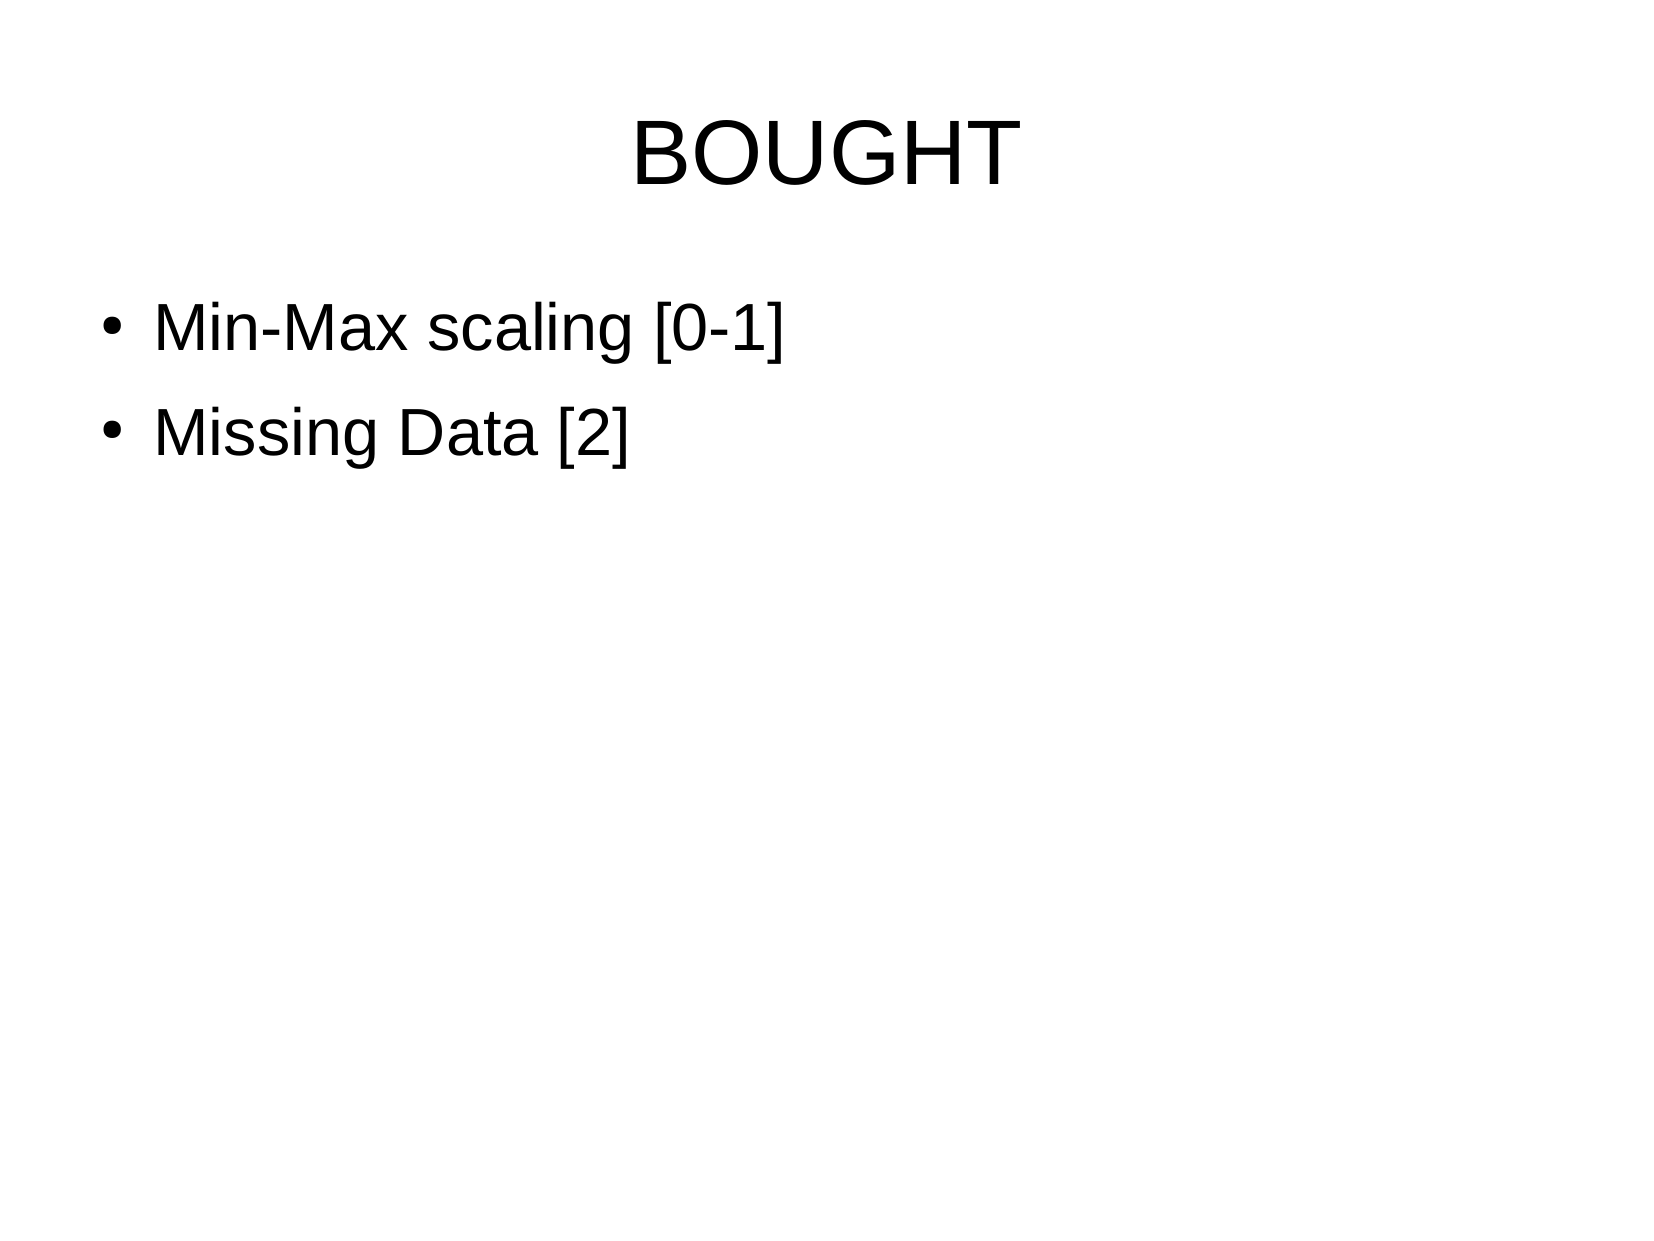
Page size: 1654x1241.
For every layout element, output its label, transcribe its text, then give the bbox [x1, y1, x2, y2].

title BOUGHT [82, 49, 1571, 257]
list Min-Max scaling [0-1] Missing Data [2] [82, 290, 1571, 1010]
